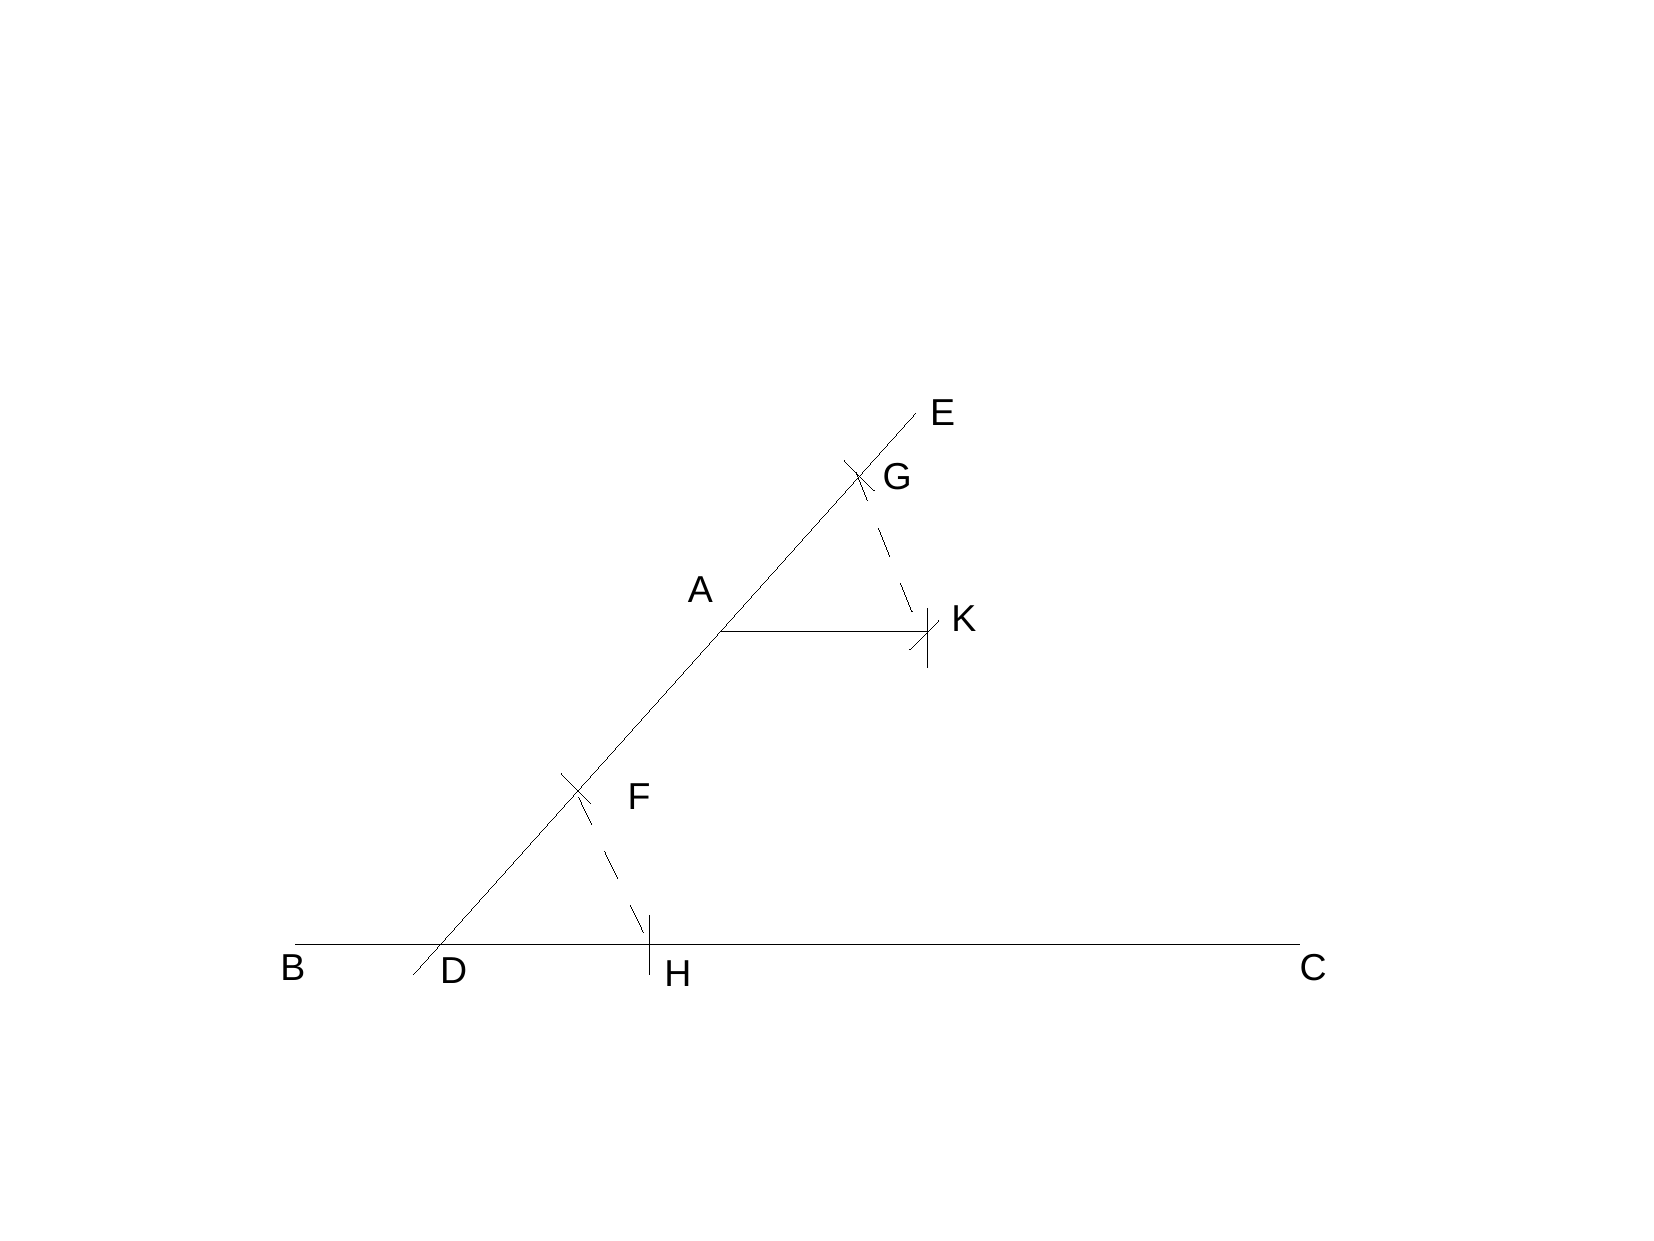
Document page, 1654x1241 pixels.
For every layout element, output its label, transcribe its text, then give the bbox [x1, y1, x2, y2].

text_box G [867, 448, 927, 506]
text_box B [265, 938, 321, 996]
text_box A [673, 561, 728, 618]
text_box E [915, 383, 970, 441]
text_box C [1284, 938, 1342, 996]
text_box F [612, 767, 666, 825]
text_box D [425, 941, 482, 999]
text_box H [649, 944, 707, 1002]
text_box K [936, 590, 992, 648]
